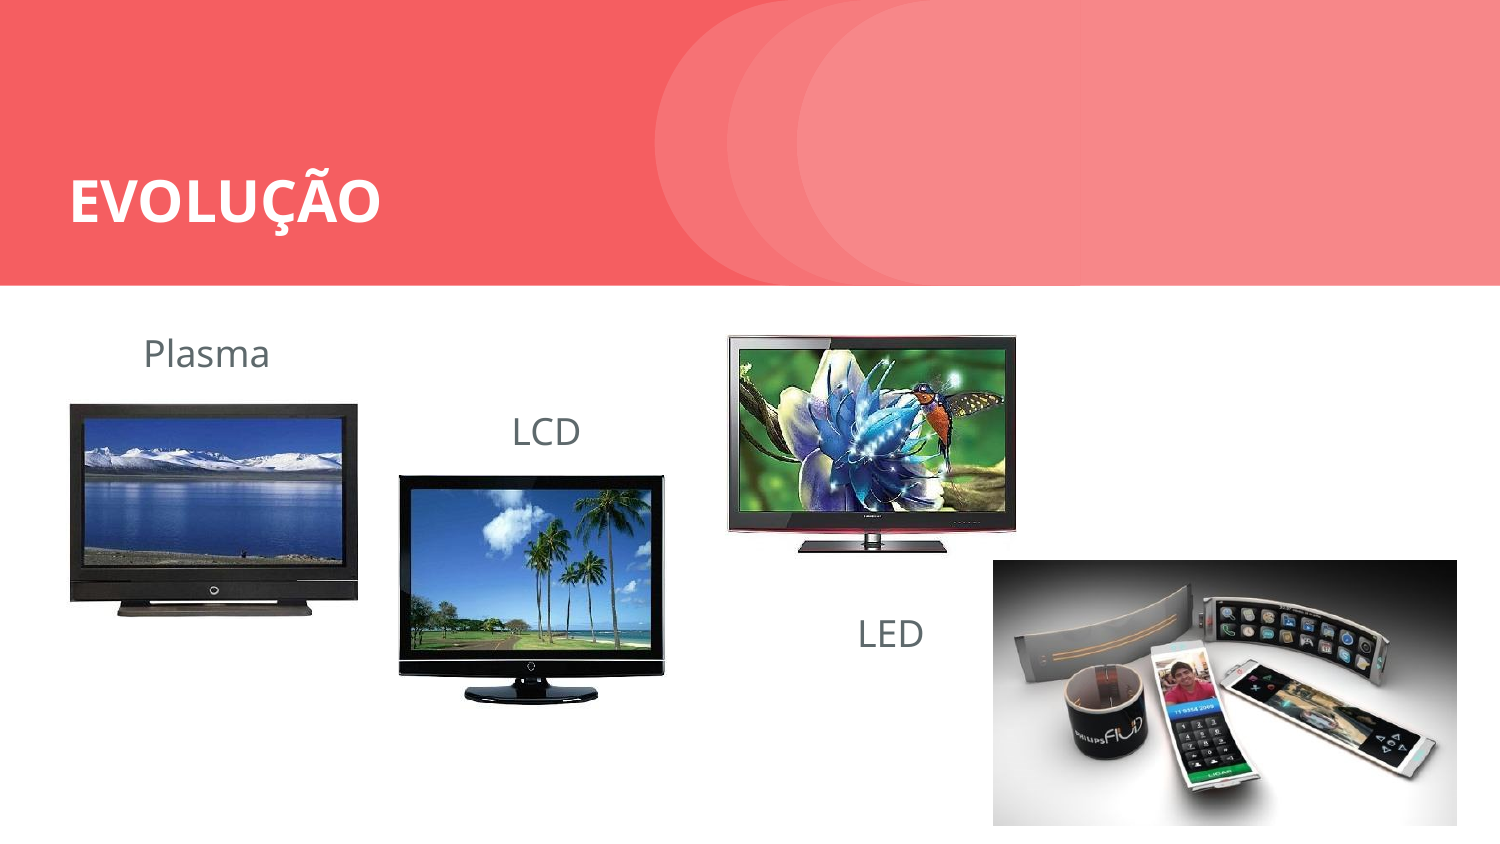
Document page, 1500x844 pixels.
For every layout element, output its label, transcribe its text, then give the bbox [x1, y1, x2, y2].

picture [724, 334, 1457, 826]
picture [398, 475, 668, 709]
picture [65, 399, 358, 619]
title EVOLUÇÃO [53, 24, 638, 250]
list Plasma LCD OLED OLED LED [53, 315, 1447, 759]
